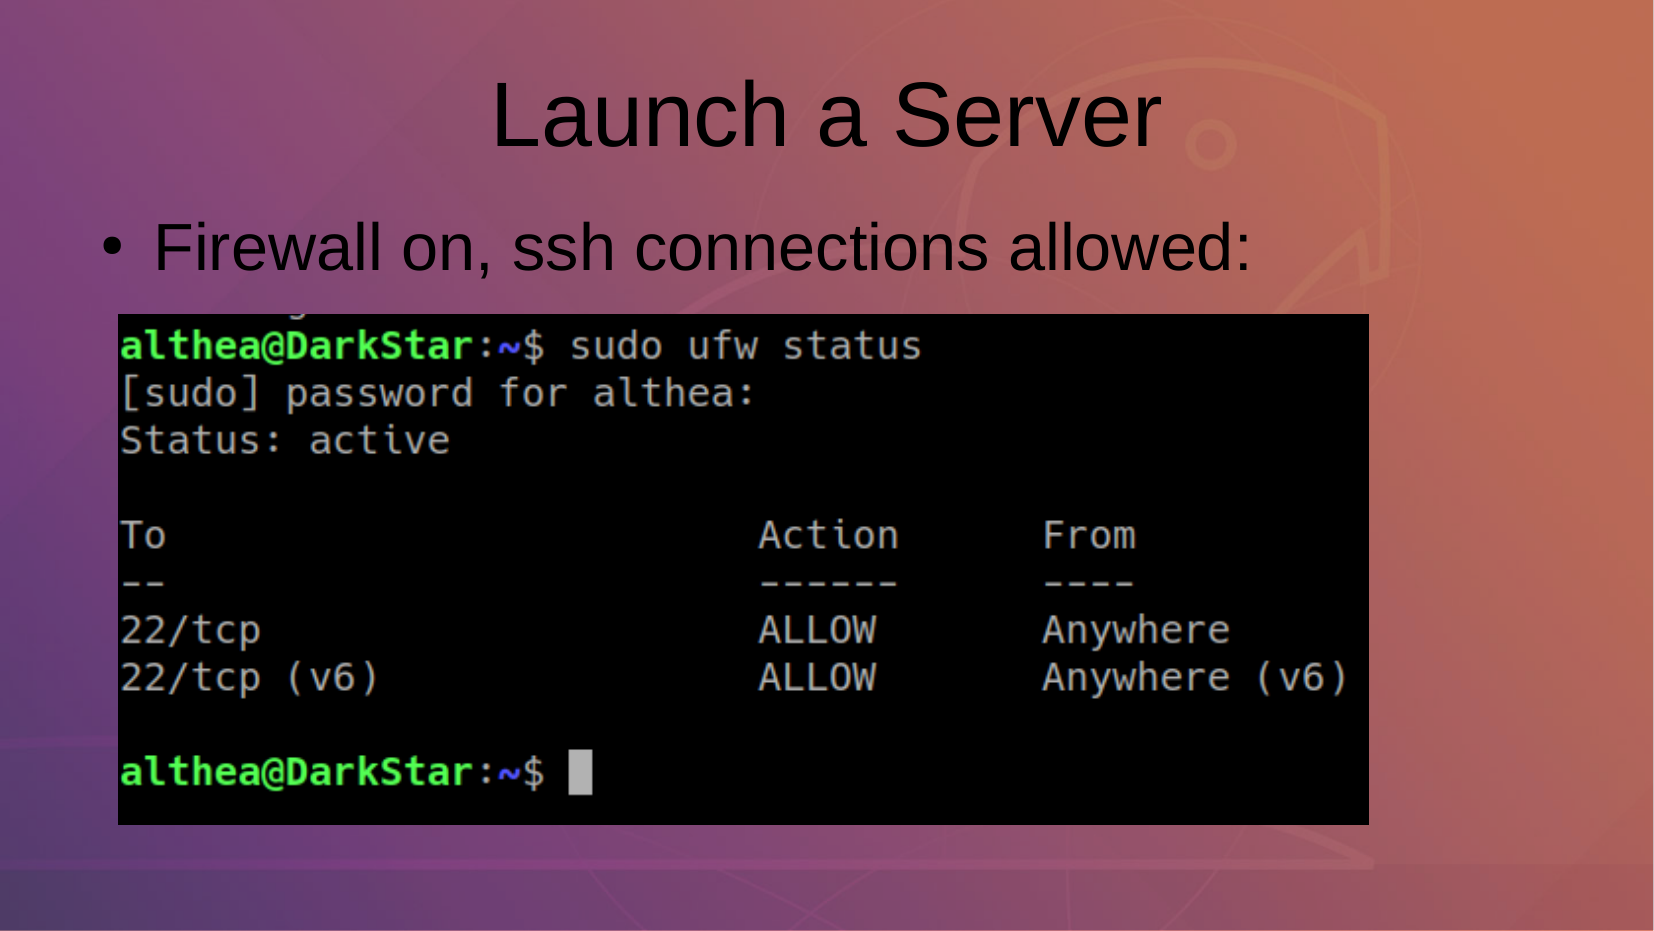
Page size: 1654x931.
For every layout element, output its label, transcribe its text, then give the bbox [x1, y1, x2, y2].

list Firewall on, ssh connections allowed: [82, 210, 1571, 301]
title Launch a Server [82, 37, 1571, 193]
picture [118, 314, 1369, 826]
